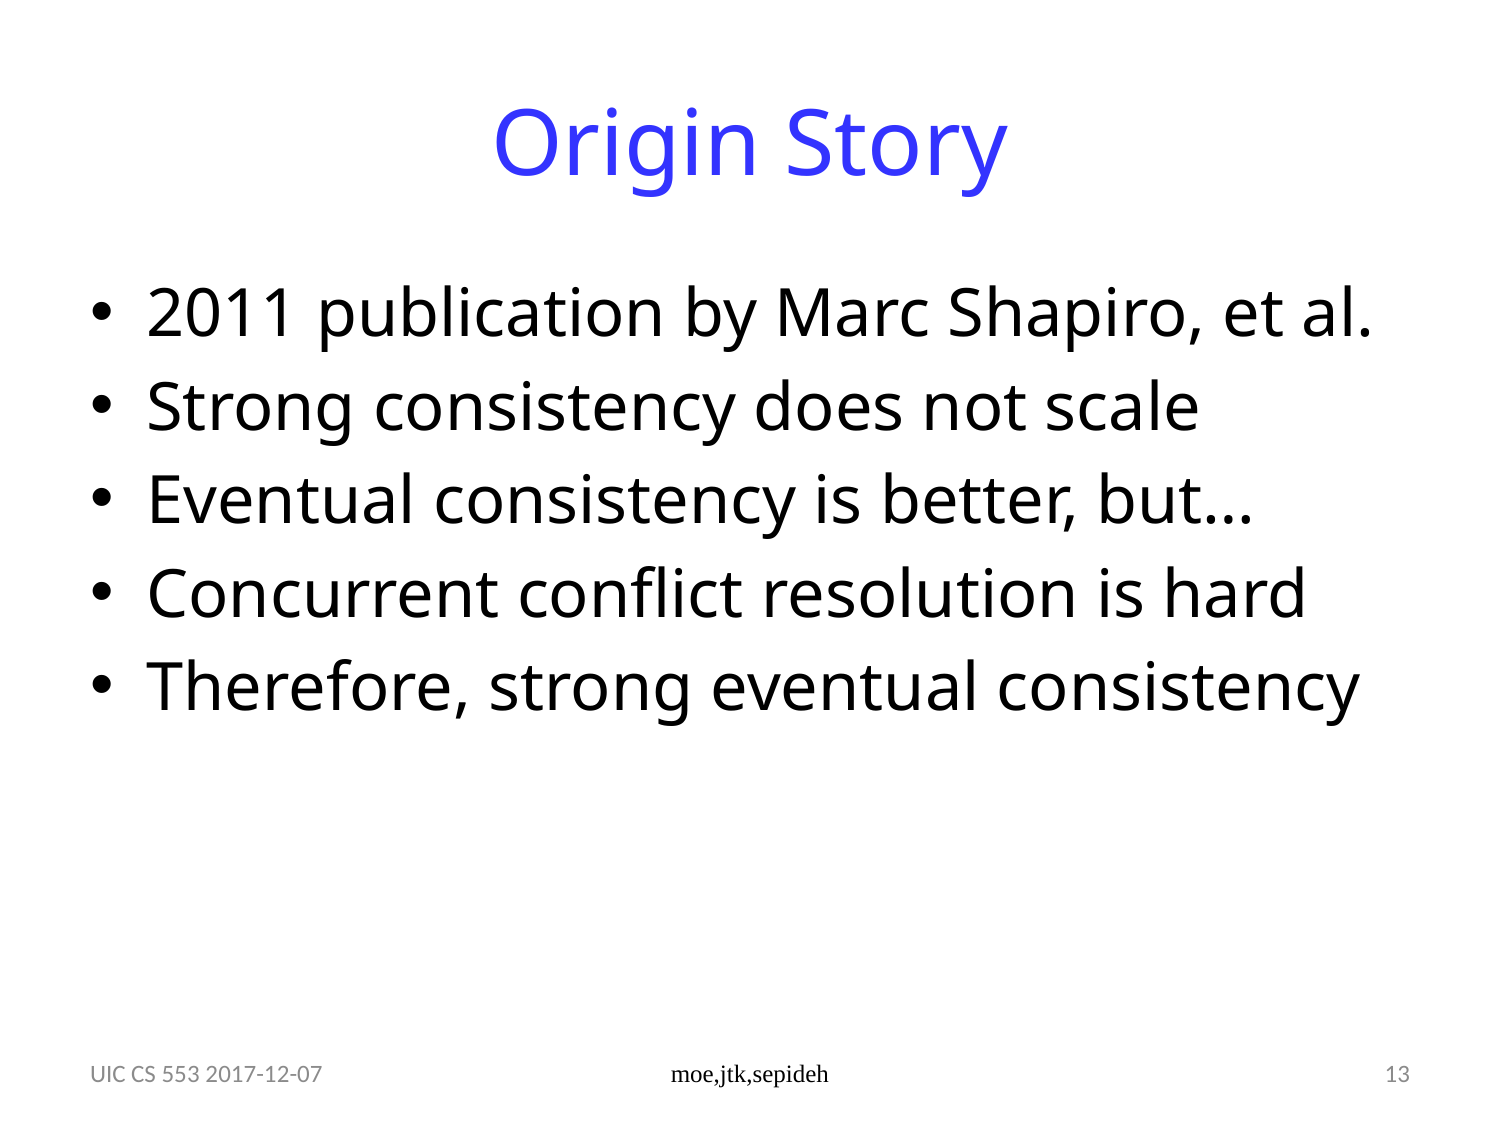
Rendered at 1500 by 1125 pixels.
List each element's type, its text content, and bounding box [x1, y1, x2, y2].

title Origin Story [75, 45, 1425, 233]
list 2011 publication by Marc Shapiro, et al. Strong consistency does not scale Eventual consistency is better, but… Concurrent conflict resolution is hard Therefore, strong eventual consistency [75, 262, 1425, 1005]
